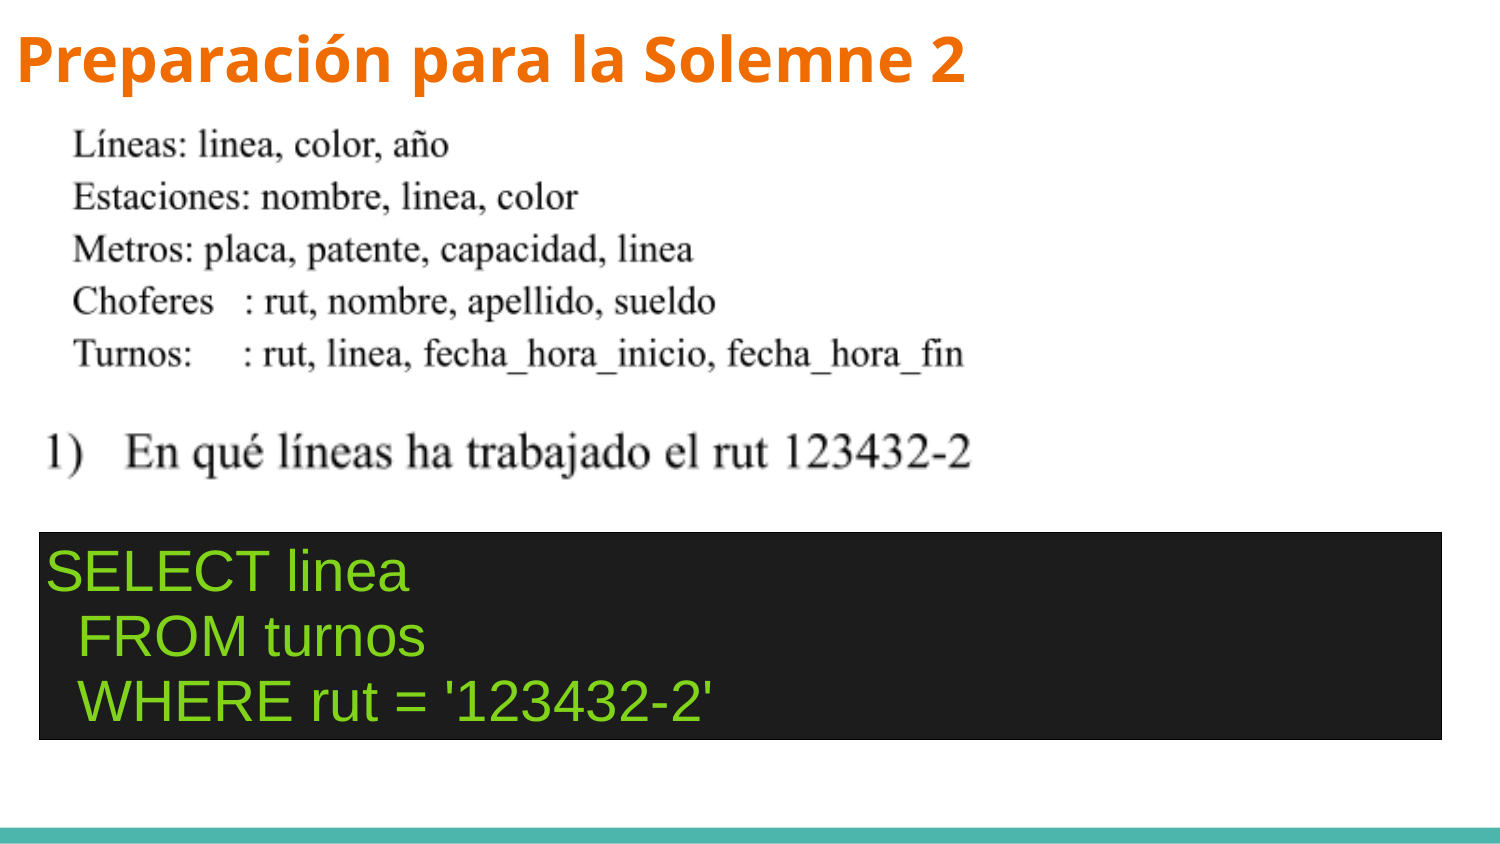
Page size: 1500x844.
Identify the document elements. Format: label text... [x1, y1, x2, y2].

title Preparación para la Solemne 2 [0, 0, 1398, 116]
table_header SELECT linea FROM turnos WHERE rut = '123432-2' [40, 533, 1441, 739]
picture [15, 120, 1500, 494]
